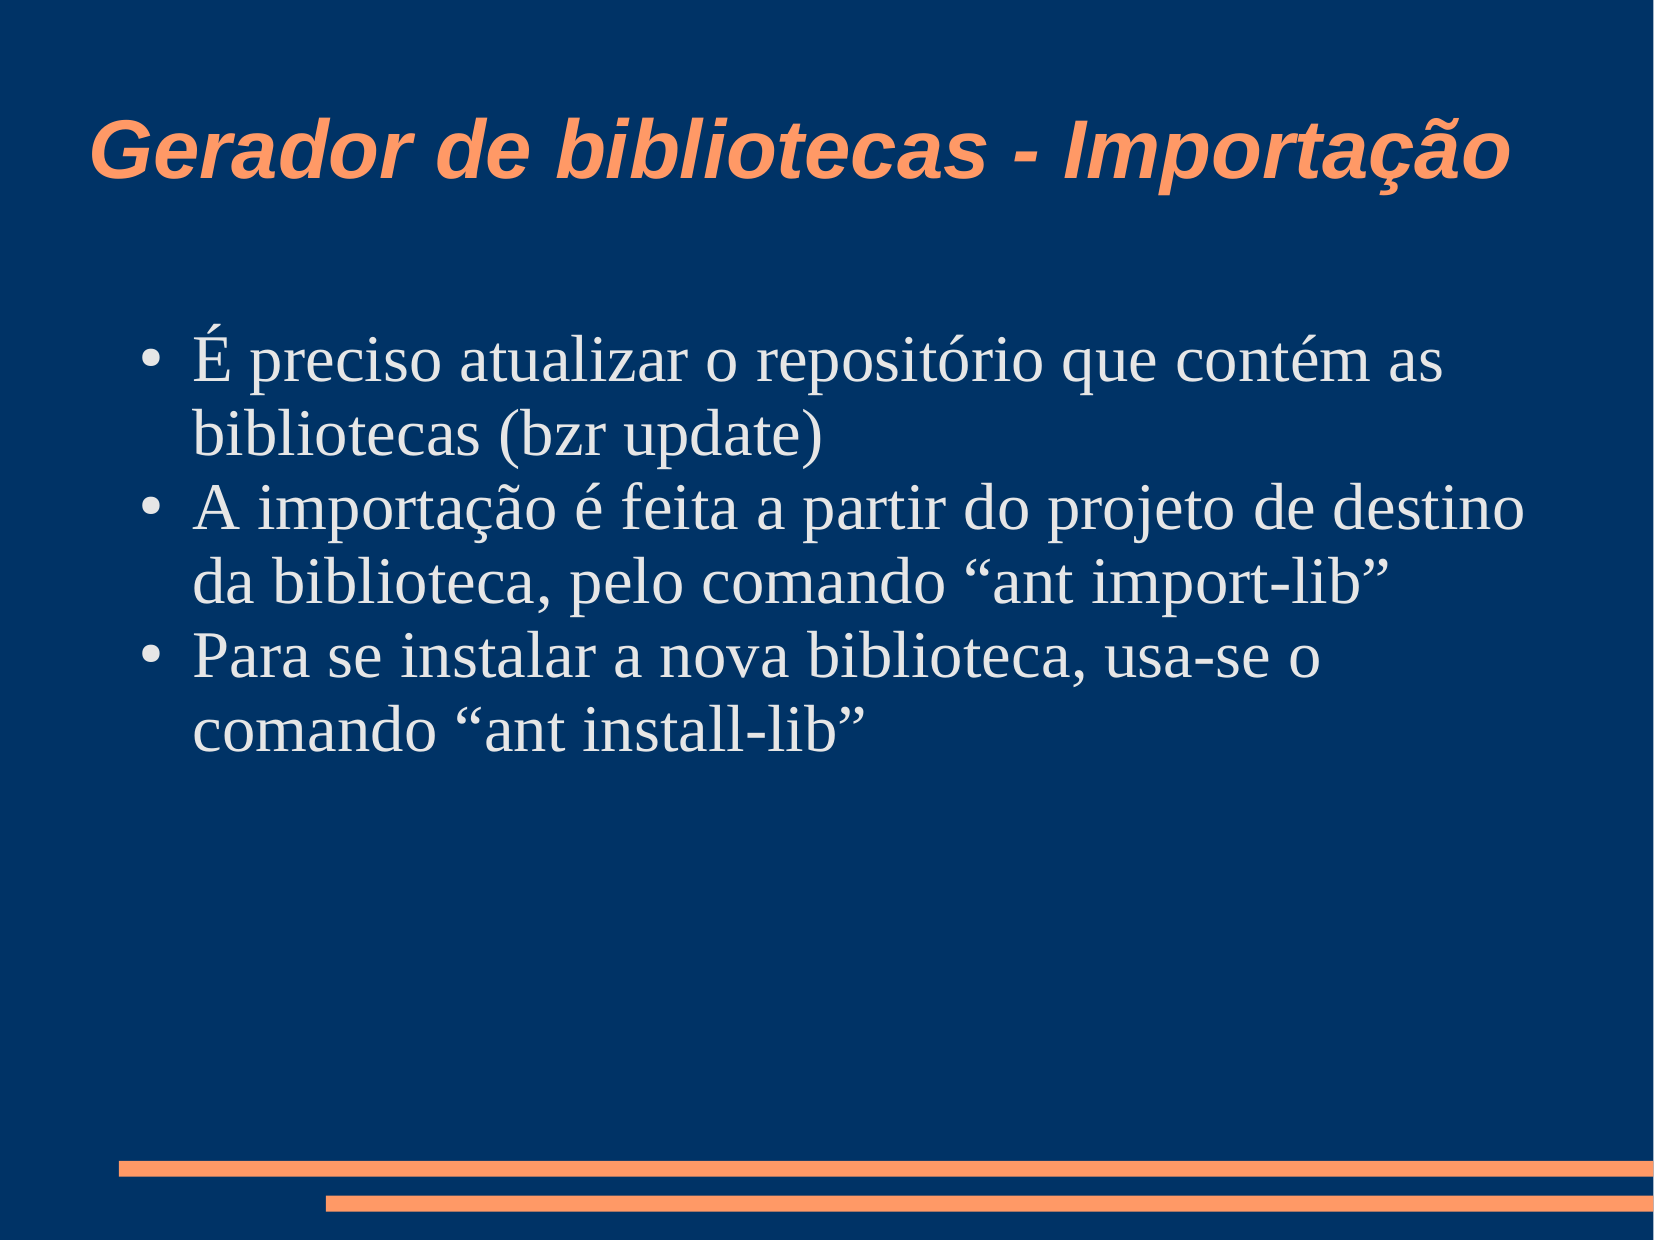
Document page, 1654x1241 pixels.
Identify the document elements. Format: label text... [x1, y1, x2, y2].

title Gerador de bibliotecas - Importação [88, 53, 1534, 246]
list É preciso atualizar o repositório que contém as bibliotecas (bzr update) A importação é feita a partir do projeto de destino da biblioteca, pelo comando “ant import-lib” Para se instalar a nova biblioteca, usa-se o comando “ant install-lib” [121, 322, 1561, 1118]
